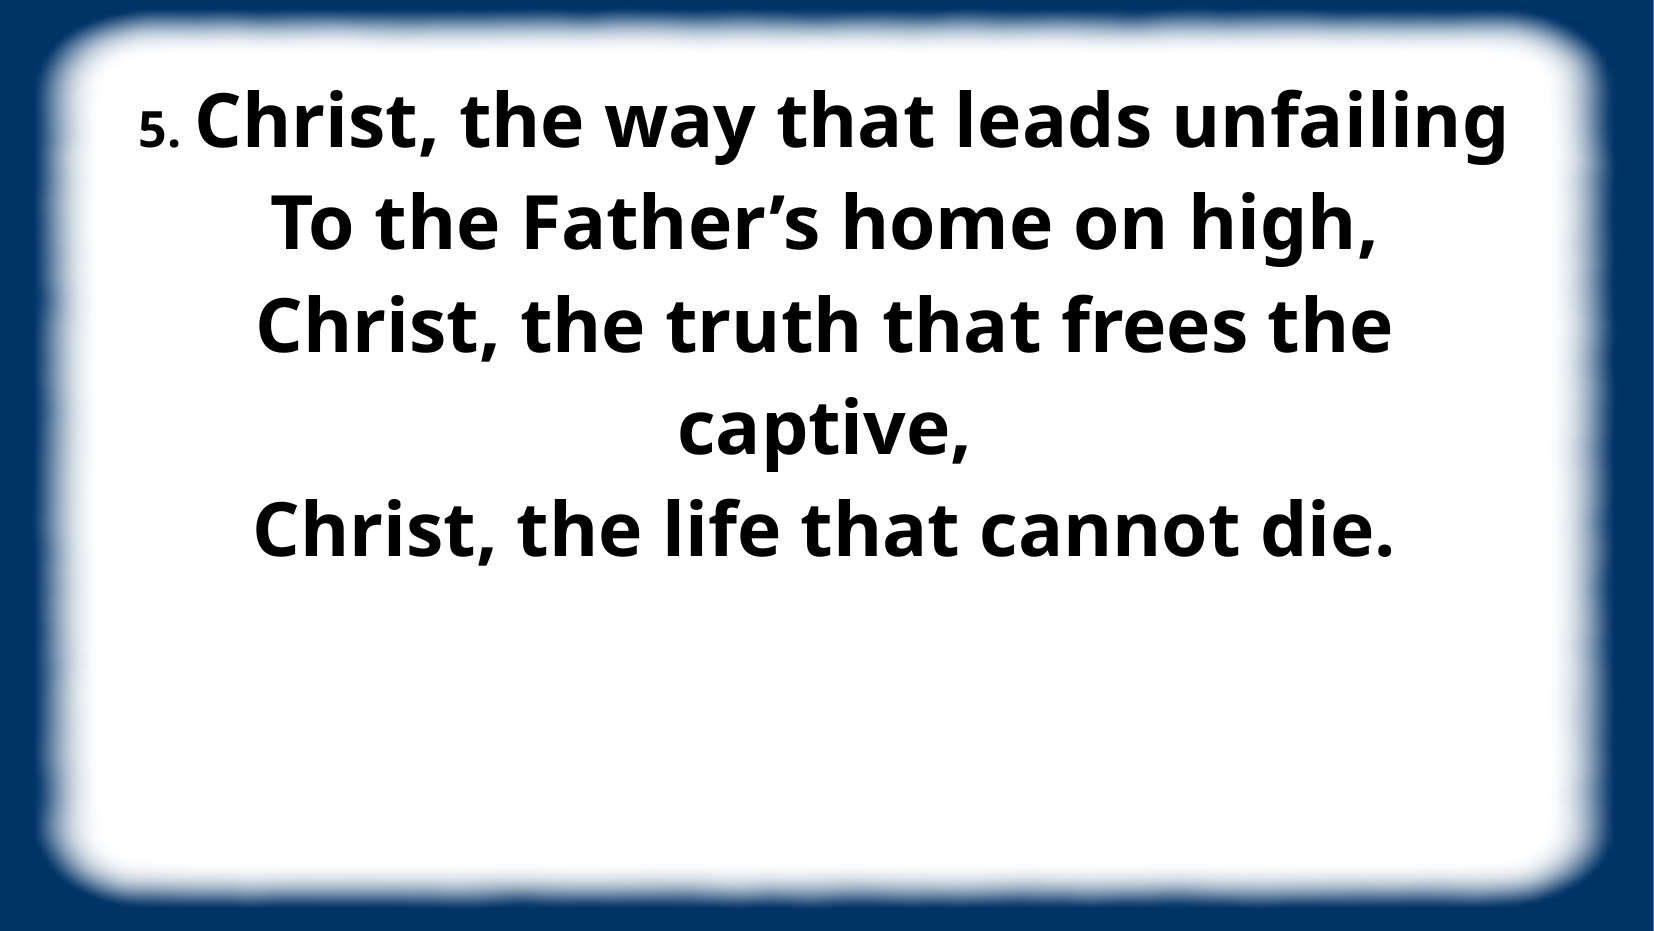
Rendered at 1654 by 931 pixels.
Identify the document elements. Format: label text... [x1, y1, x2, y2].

picture [0, 0, 1654, 931]
text_box 5. Christ, the way that leads unfailing To the Father’s home on high, Christ, the truth that frees the captive, Christ, the life that cannot die. [105, 60, 1546, 475]
